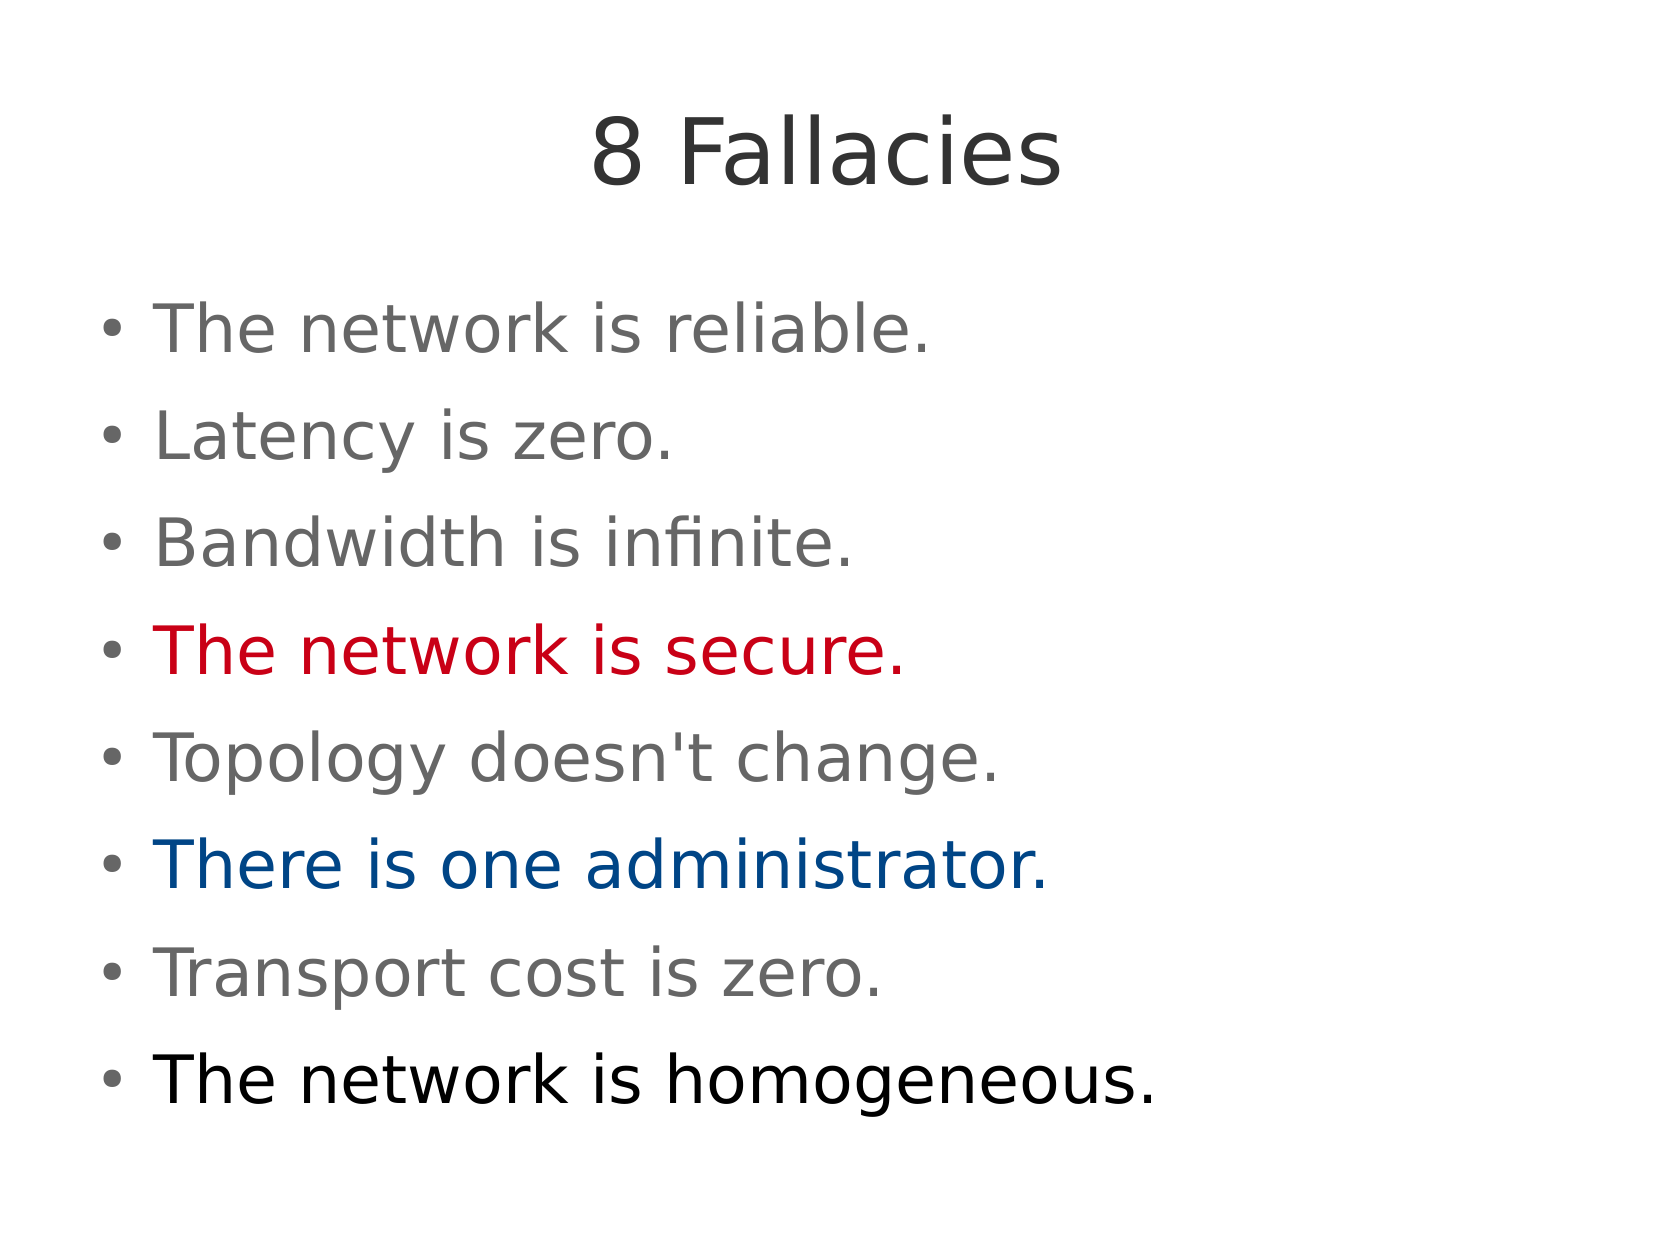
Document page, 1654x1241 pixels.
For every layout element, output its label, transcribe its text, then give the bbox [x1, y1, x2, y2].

list The network is reliable. Latency is zero. Bandwidth is infinite. The network is secure. Topology doesn't change. There is one administrator. Transport cost is zero. The network is homogeneous. [82, 290, 1571, 1109]
title 8 Fallacies [82, 49, 1571, 257]
